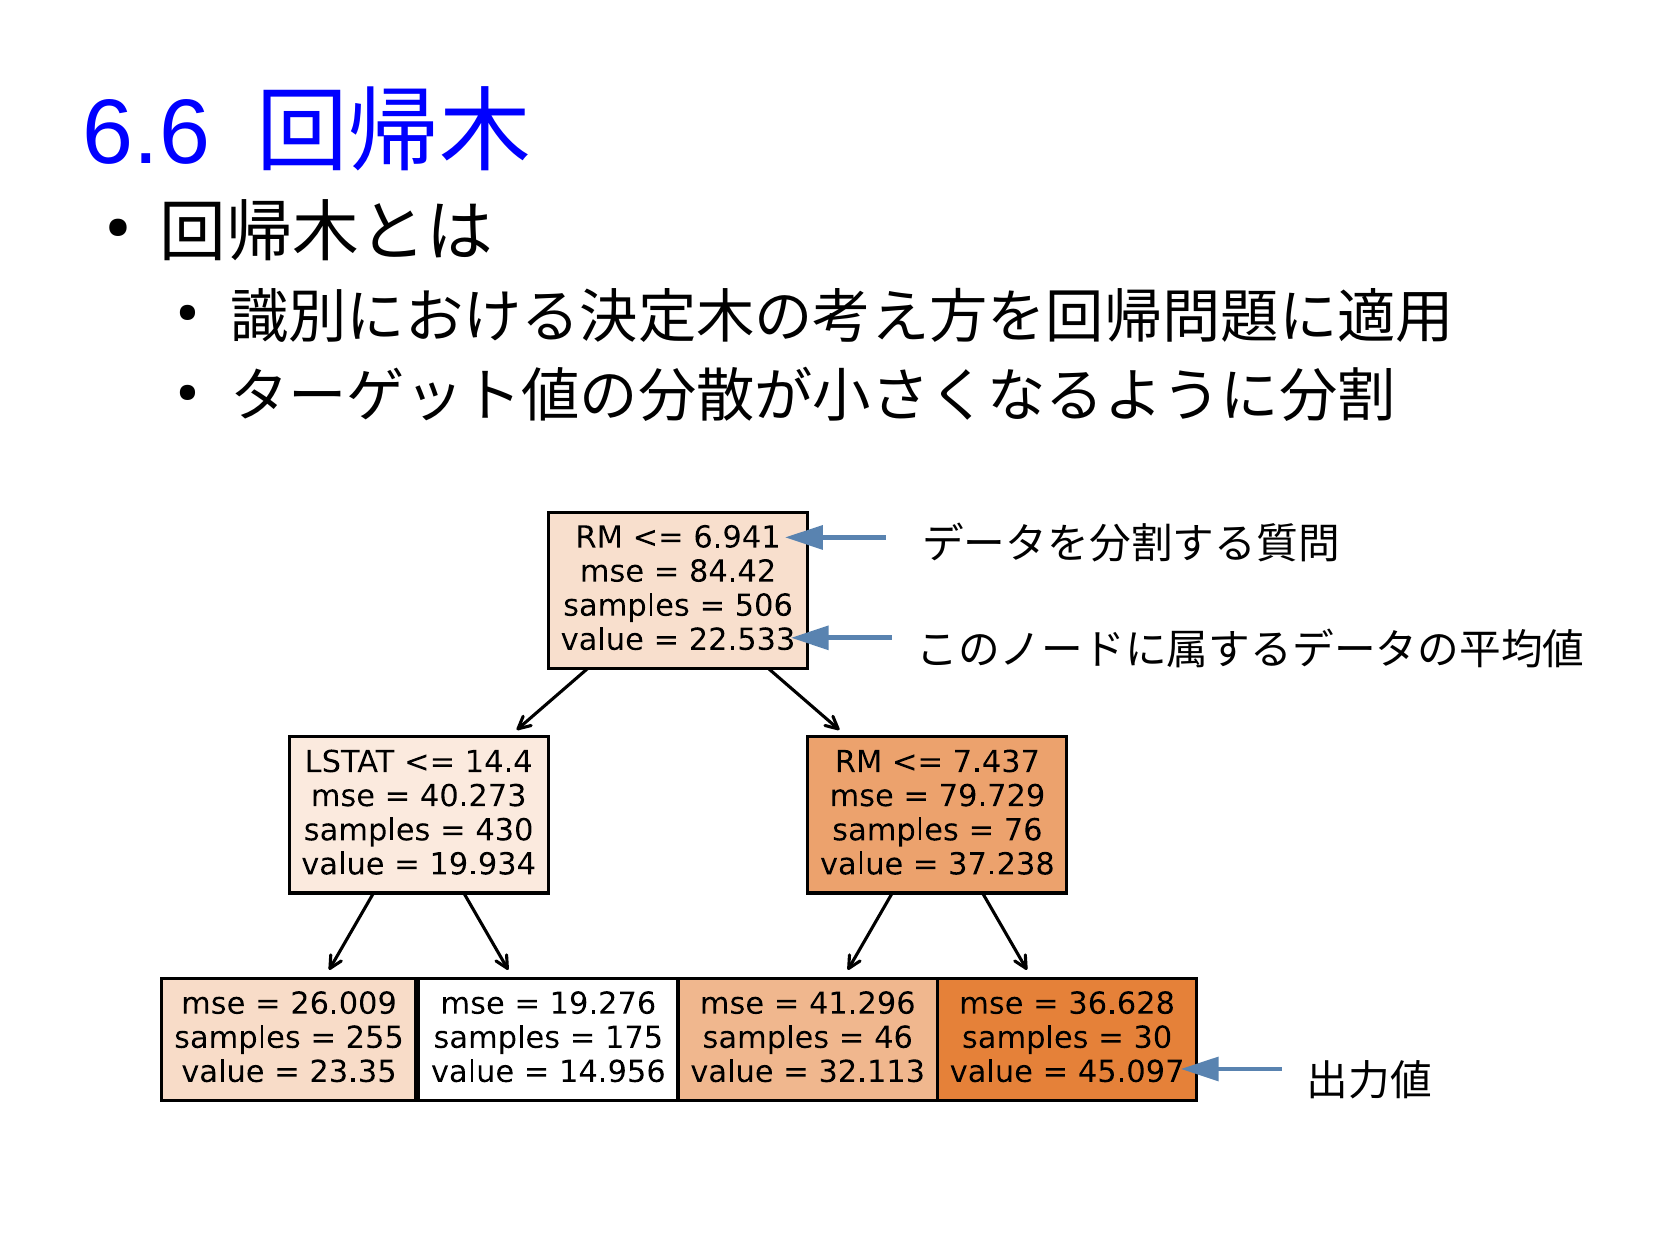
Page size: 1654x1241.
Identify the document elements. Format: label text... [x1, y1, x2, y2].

text_box データを分割する質問 [907, 502, 1400, 580]
text_box このノードに属するデータの平均値 [901, 608, 1600, 687]
title 6.6 回帰木 [82, 49, 1571, 207]
list 回帰木とは 識別における決定木の考え方を回帰問題に適用 ターゲット値の分散が小さくなるように分割 [88, 184, 1577, 904]
picture [135, 904, 1221, 1176]
text_box 出力値 [1291, 1039, 1477, 1118]
